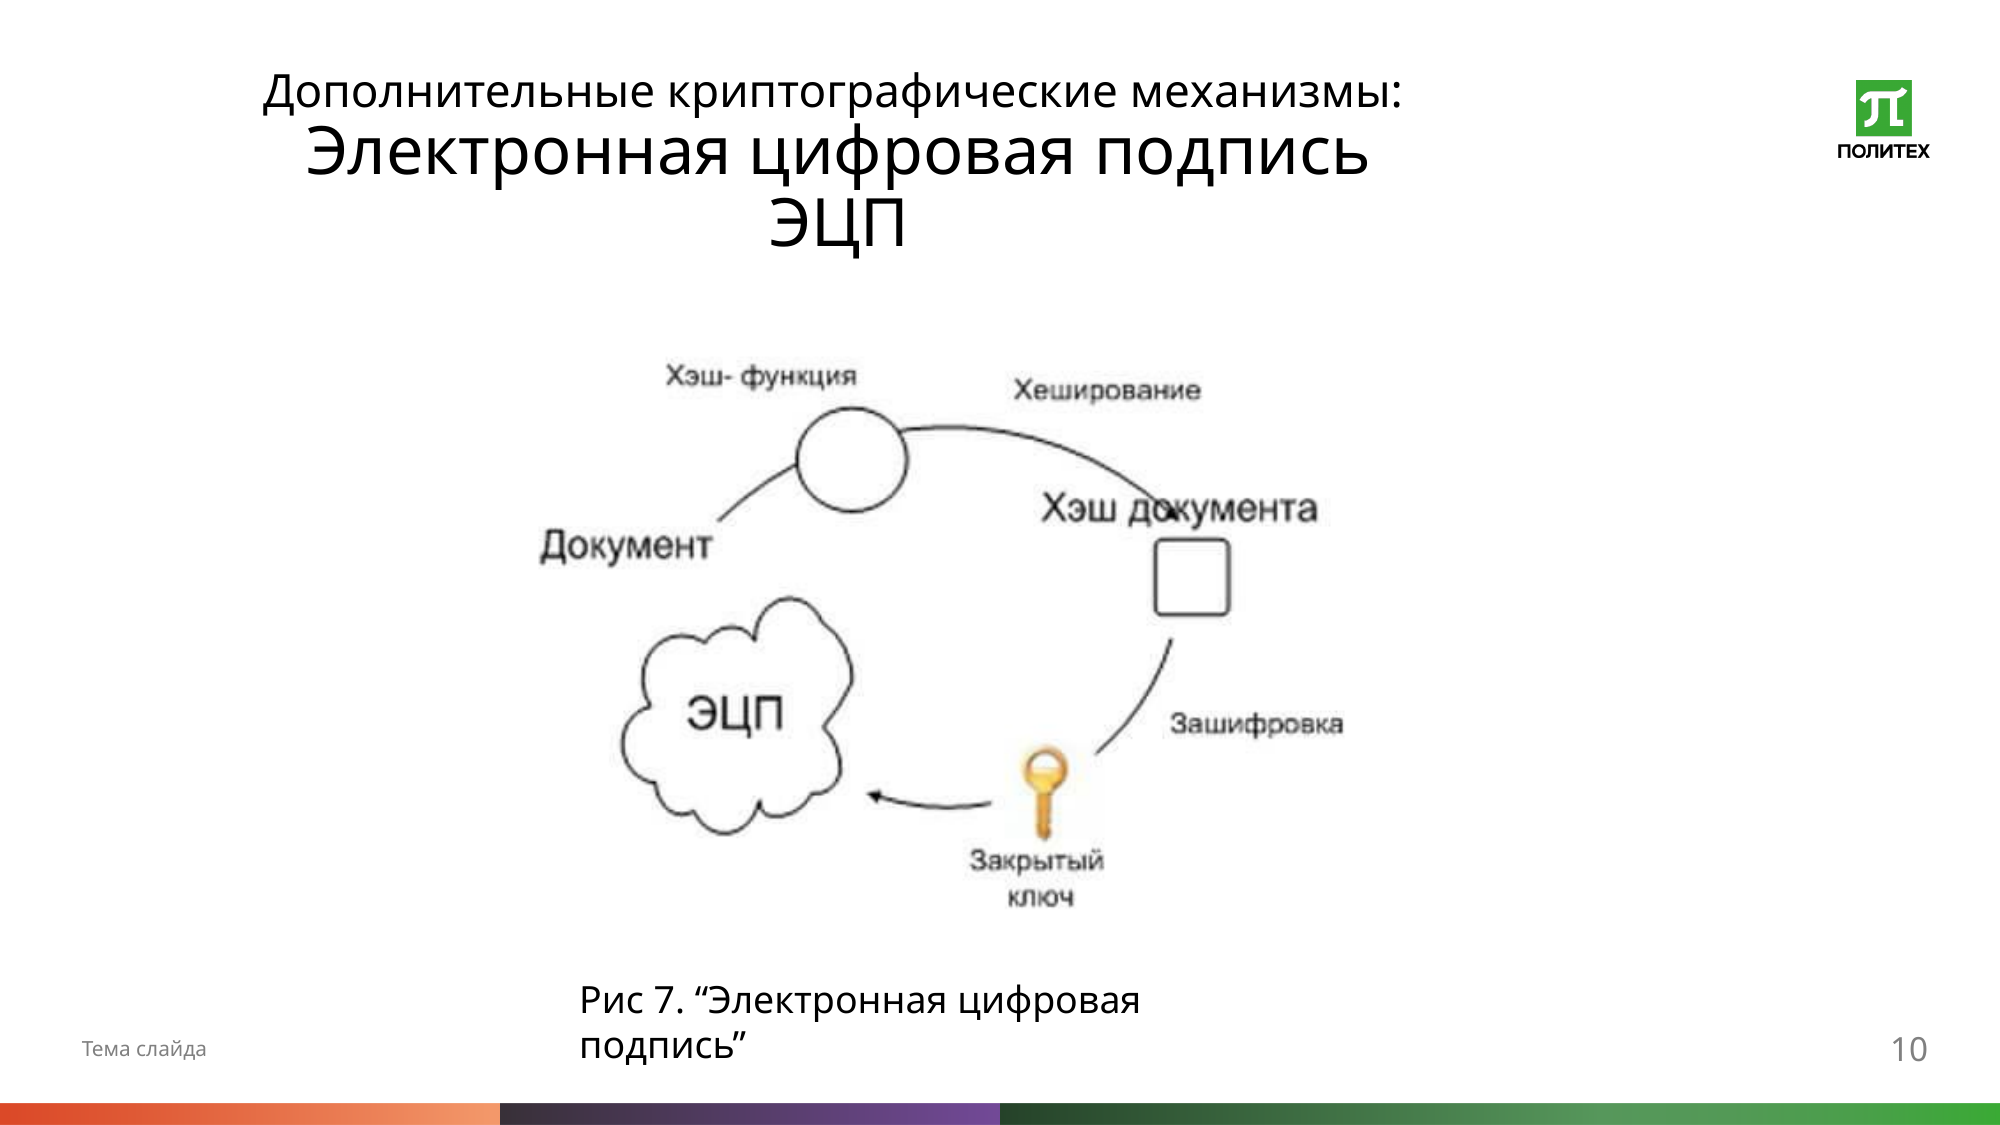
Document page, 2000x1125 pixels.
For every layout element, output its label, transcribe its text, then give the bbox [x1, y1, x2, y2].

picture [1838, 80, 1930, 158]
title Дополнительные криптографические механизмы: Электронная цифровая подпись ЭЦП [66, 60, 1612, 273]
slide_number Тема слайда [66, 1018, 986, 1079]
text_box Рис 7. “Электронная цифровая подпись” [564, 968, 1334, 1029]
picture [242, 272, 1656, 980]
slide_number 10 [1493, 1018, 1944, 1079]
picture [0, 1103, 2000, 1125]
